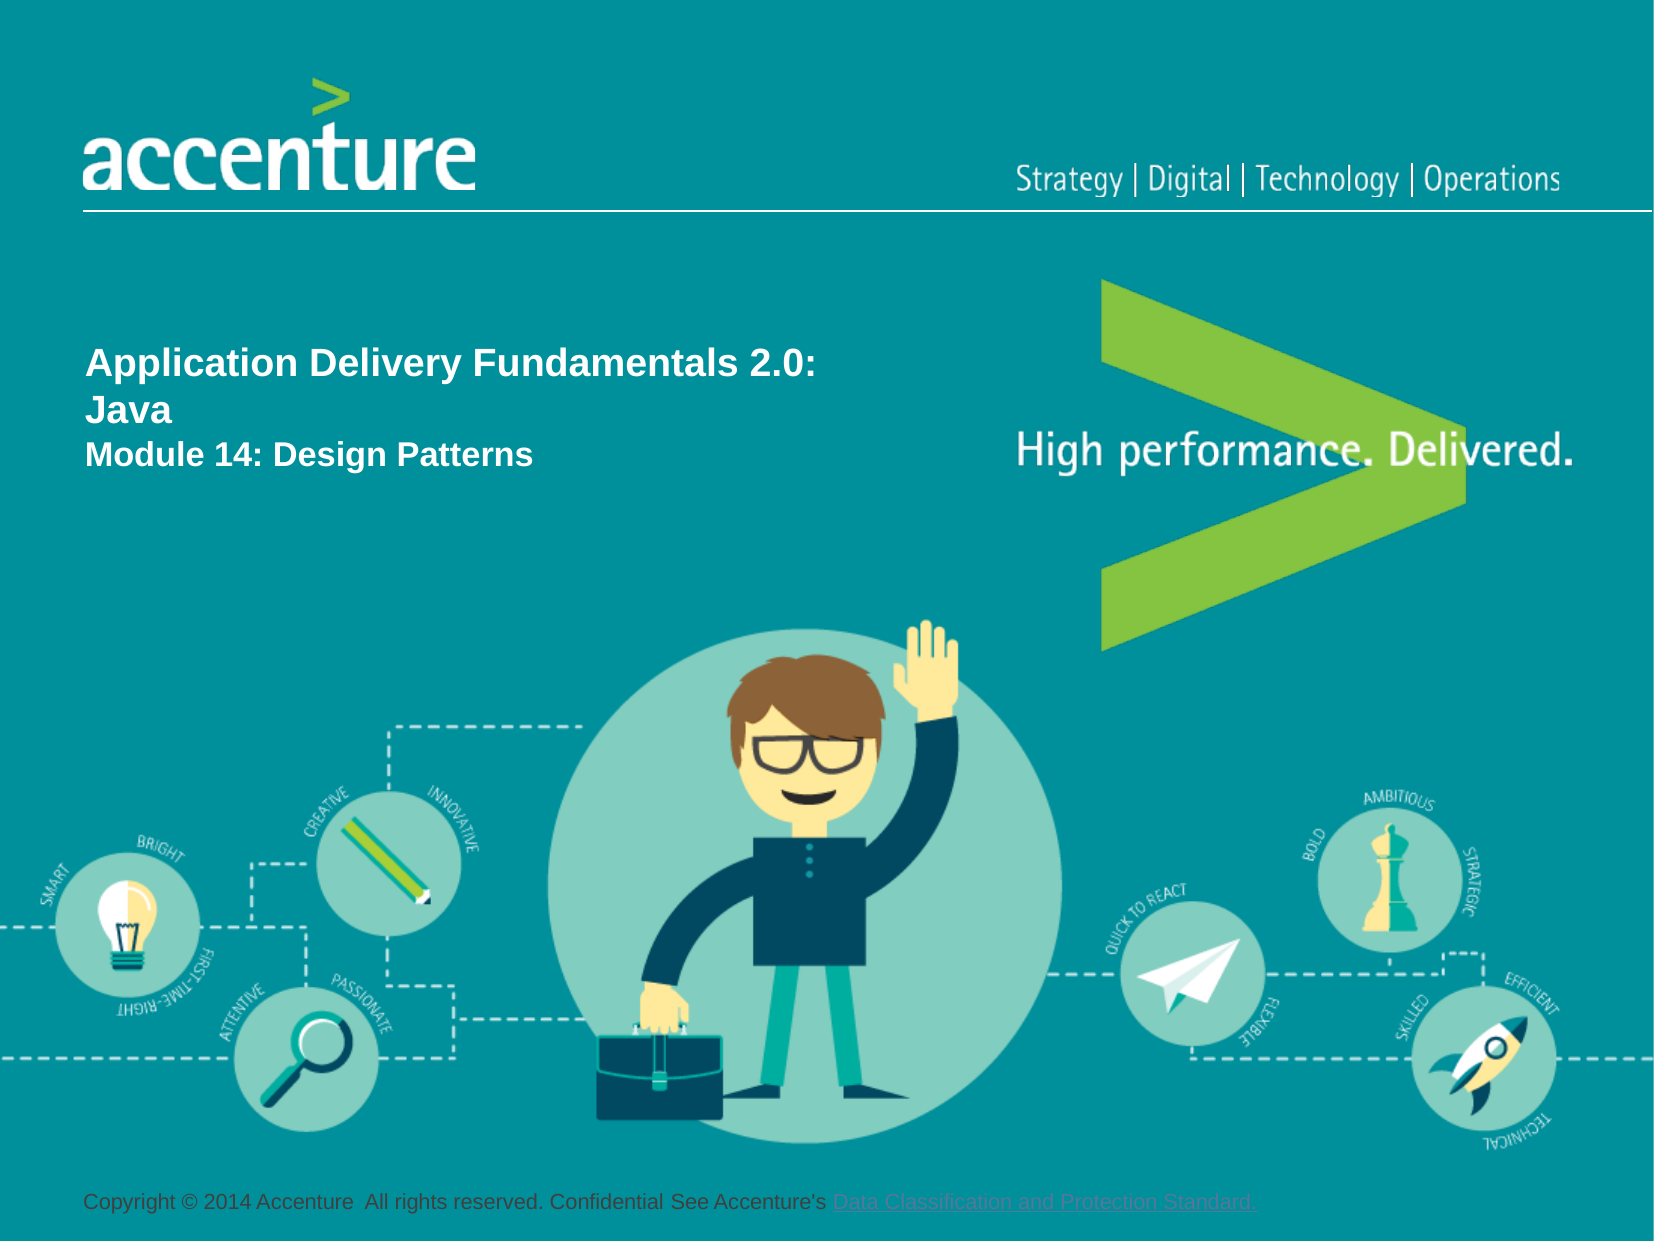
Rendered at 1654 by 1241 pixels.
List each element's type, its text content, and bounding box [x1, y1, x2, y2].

title Application Delivery Fundamentals 2.0: Java Module 14: Design Patterns [84, 329, 841, 526]
picture [0, 0, 1654, 1241]
